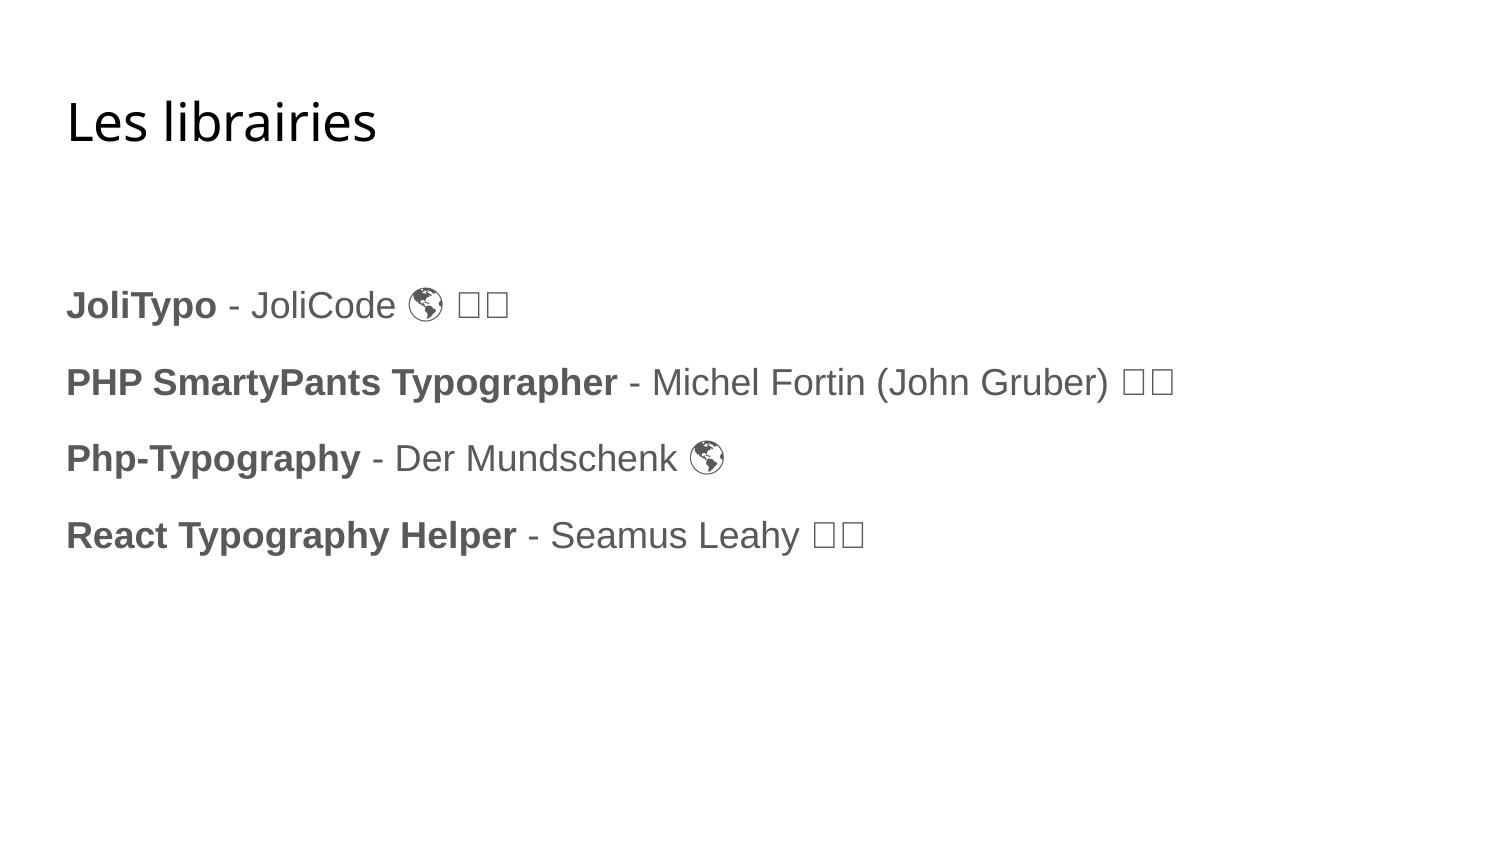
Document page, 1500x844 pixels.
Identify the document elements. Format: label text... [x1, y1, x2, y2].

list JoliTypo - JoliCode 🌎 🇫🇷 PHP SmartyPants Typographer - Michel Fortin (John Gruber) 🇬🇧 Php-Typography - Der Mundschenk 🌎 React Typography Helper - Seamus Leahy 🇬🇧 [51, 189, 1449, 750]
title Les librairies [51, 72, 1449, 167]
